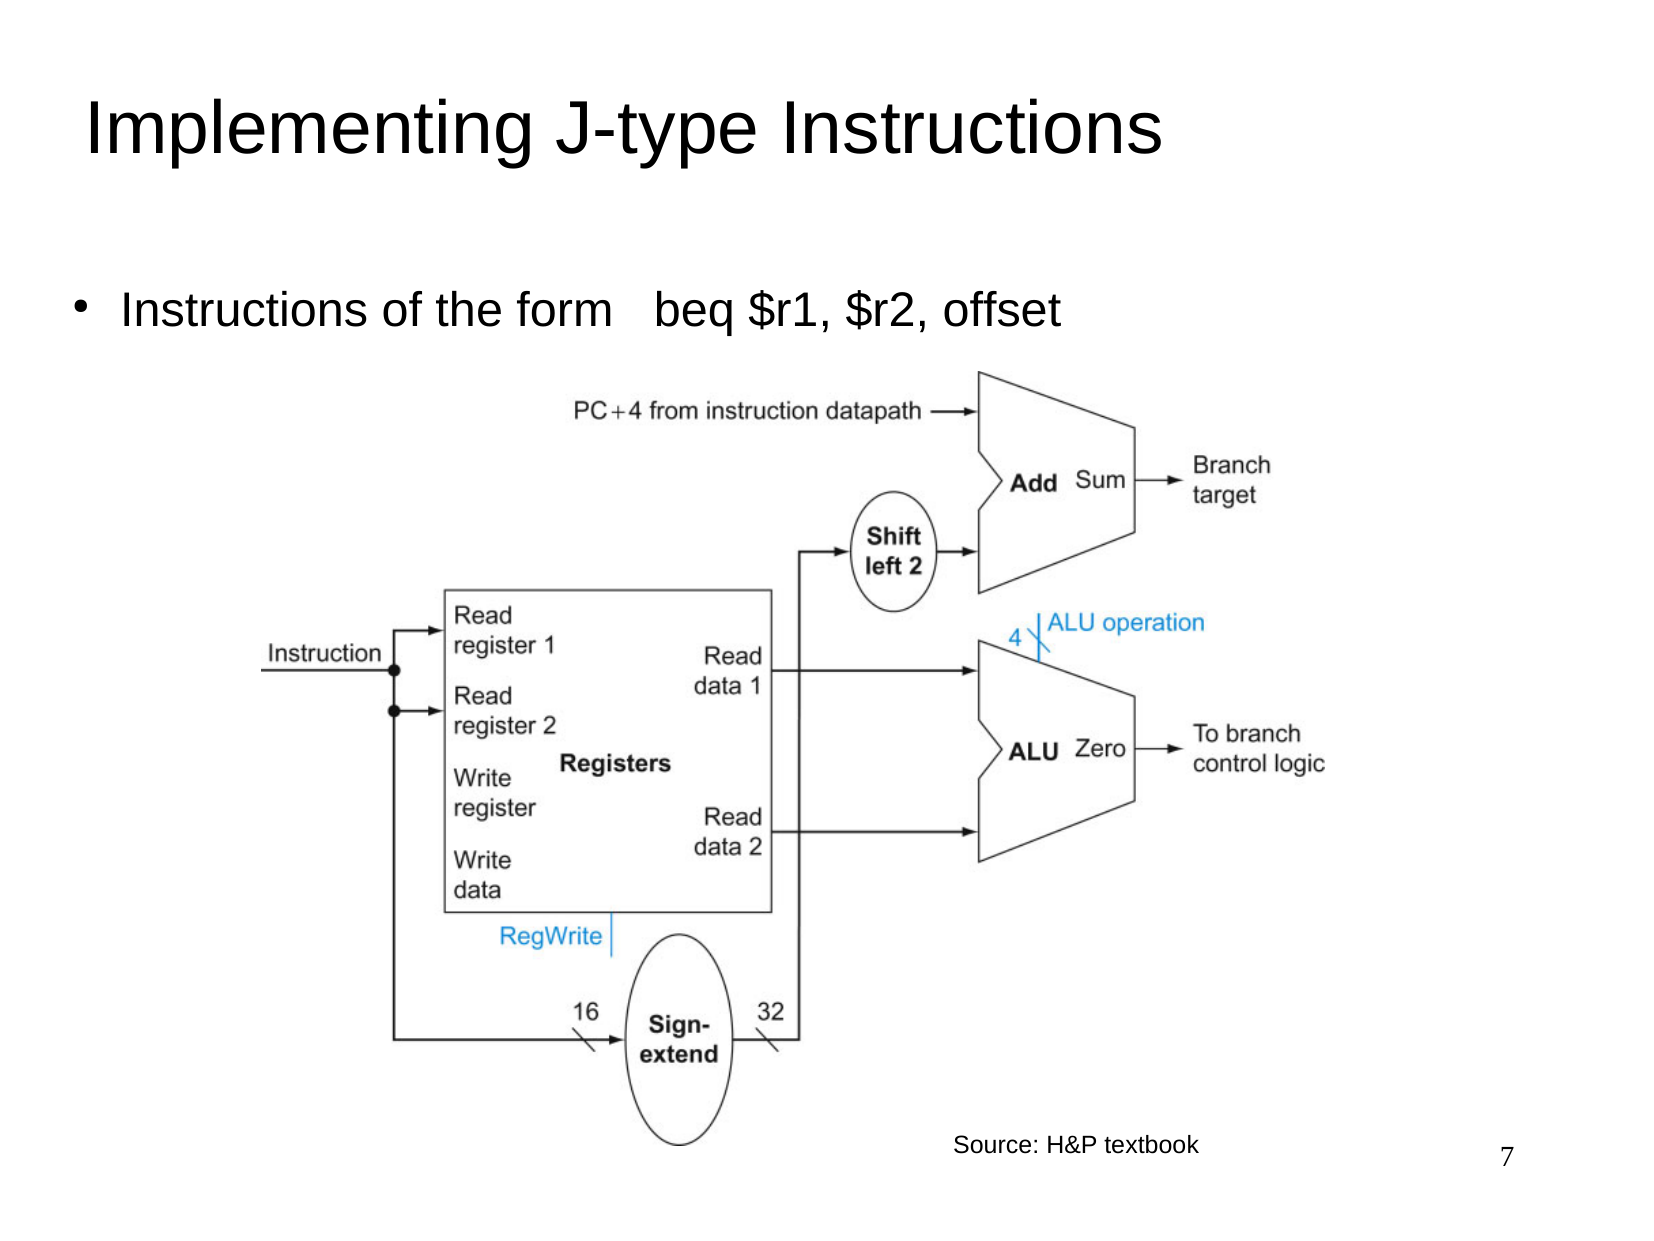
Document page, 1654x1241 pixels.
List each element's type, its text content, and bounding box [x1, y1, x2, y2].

text_box <number> [1184, 1129, 1530, 1213]
text_box Implementing J-type Instructions [69, 71, 1180, 177]
picture [261, 371, 1325, 1146]
text_box Source: H&P textbook [938, 1120, 1215, 1166]
text_box Instructions of the form beq $r1, $r2, offset [57, 270, 1081, 346]
